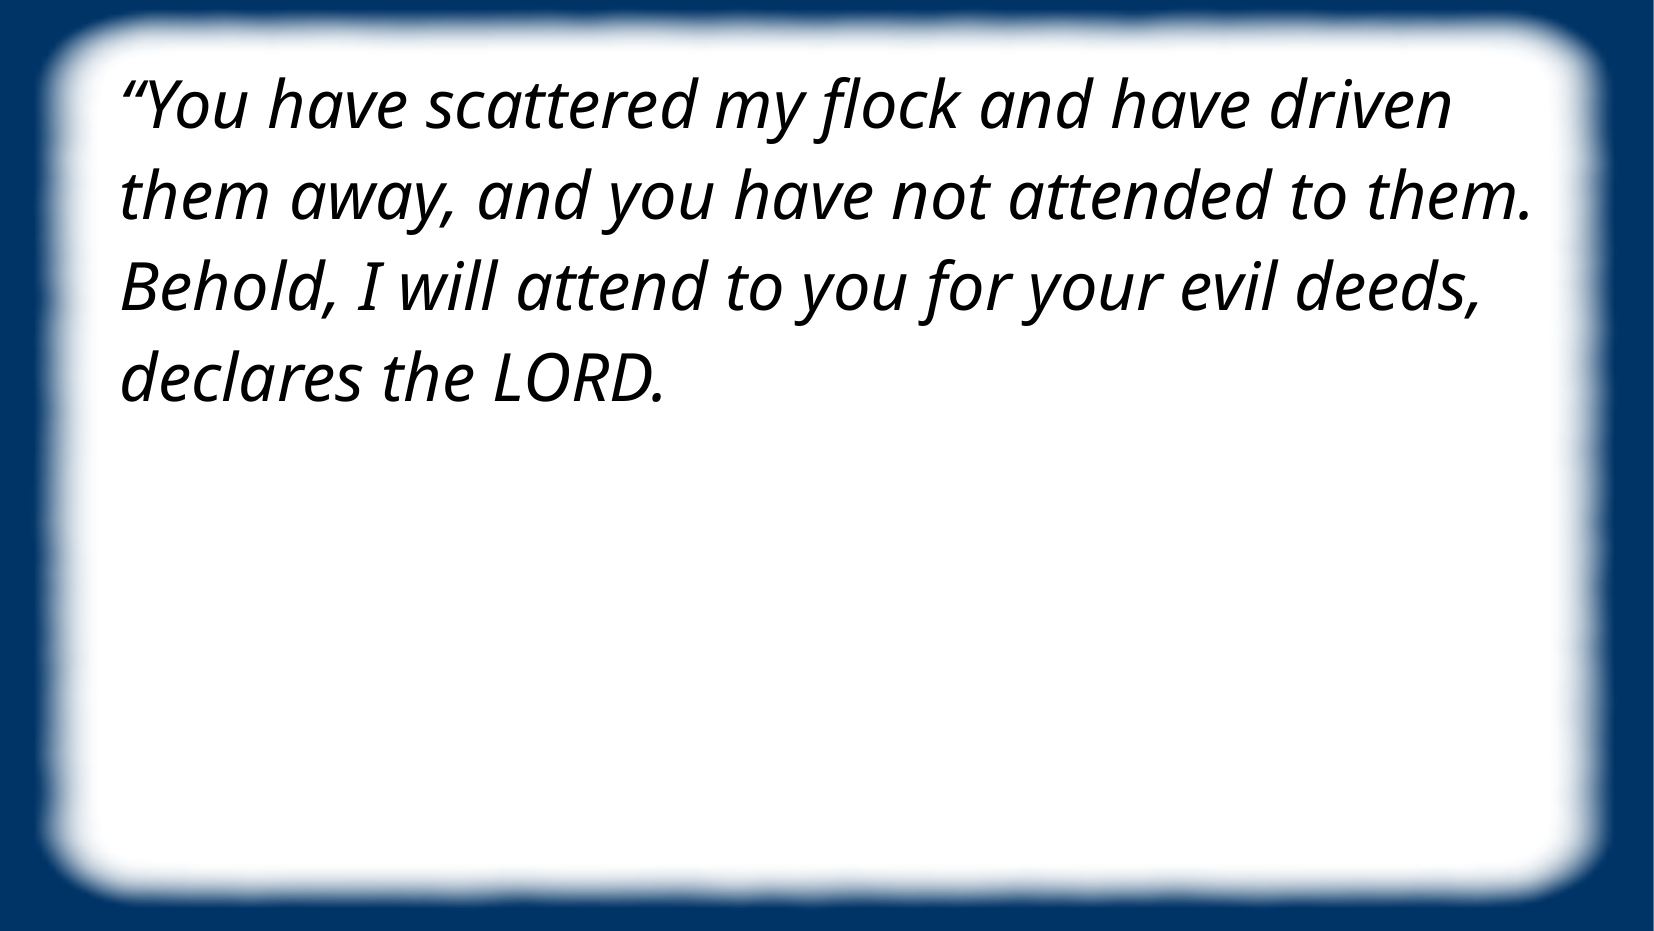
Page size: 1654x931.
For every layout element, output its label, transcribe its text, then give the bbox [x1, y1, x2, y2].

text_box “You have scattered my flock and have driven them away, and you have not attended to them. Behold, I will attend to you for your evil deeds, declares the LORD. [105, 50, 1576, 421]
picture [0, 0, 1654, 931]
